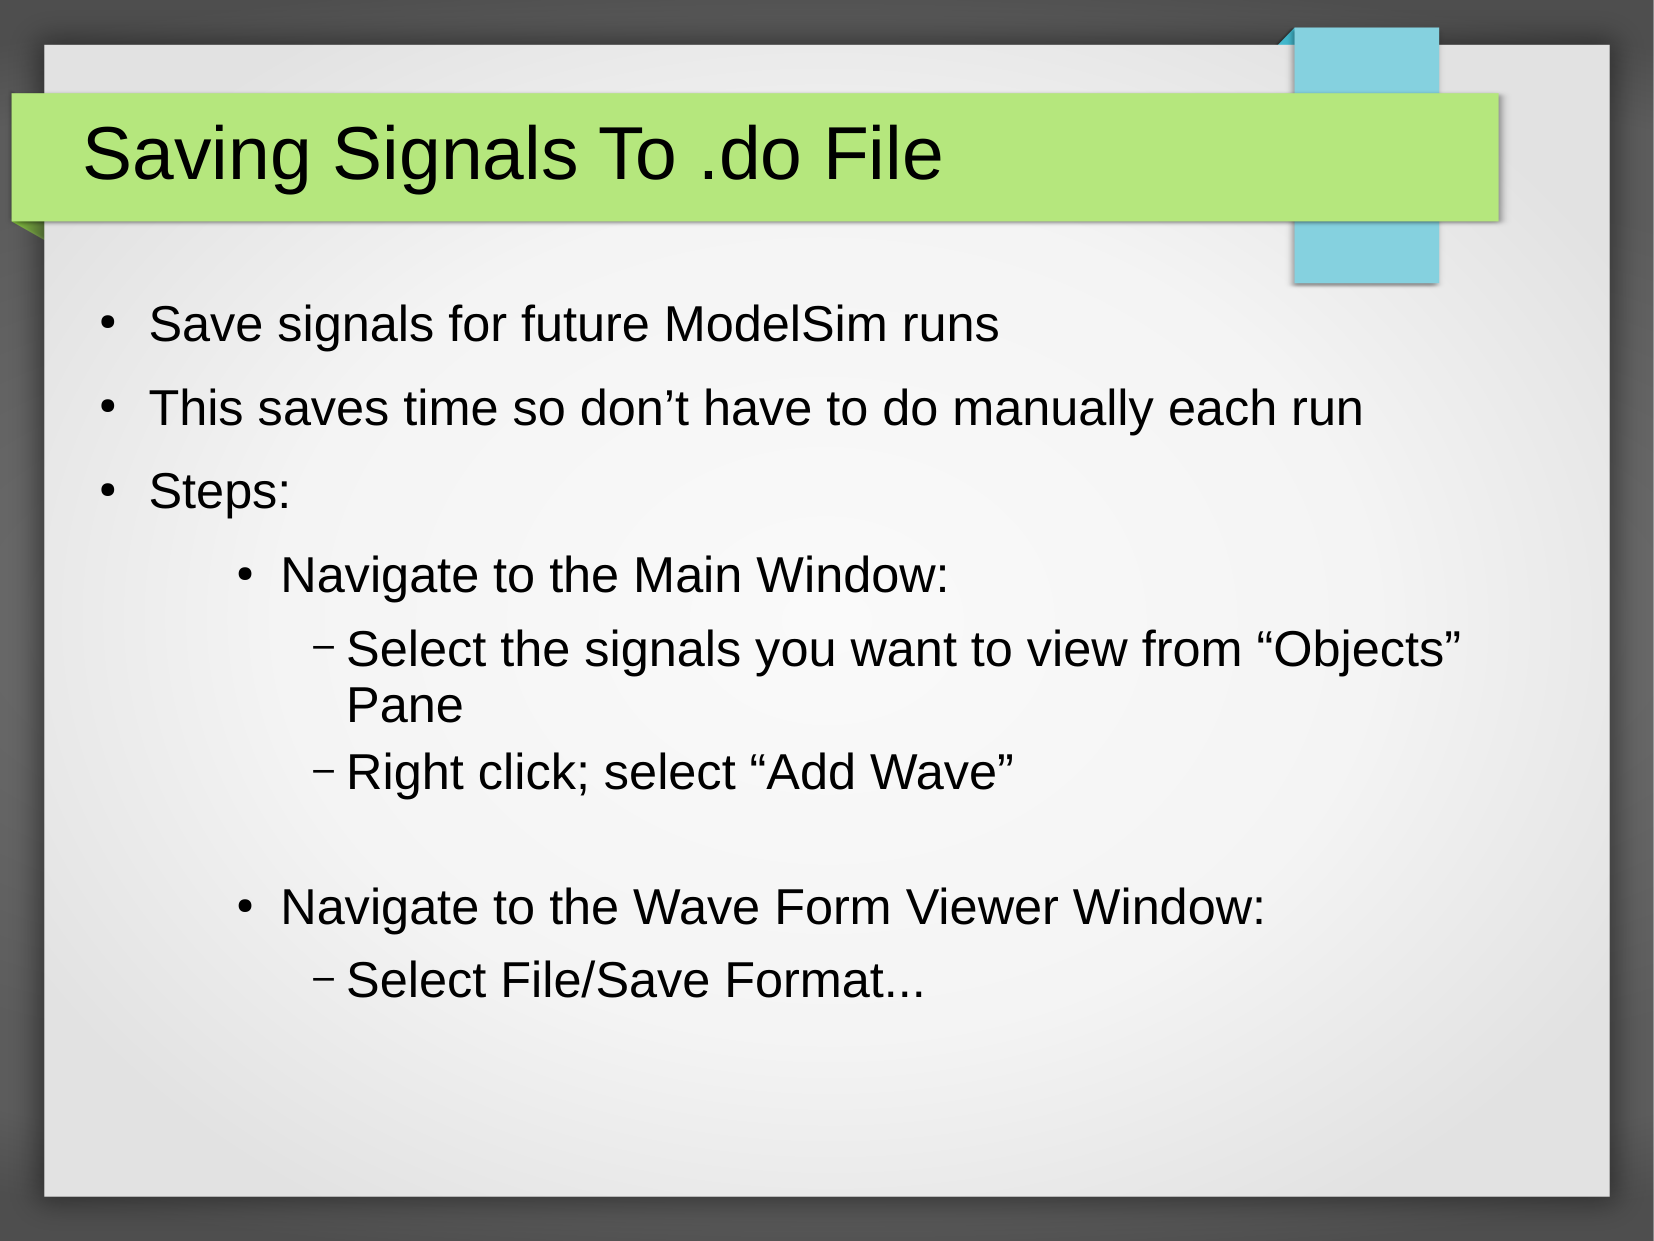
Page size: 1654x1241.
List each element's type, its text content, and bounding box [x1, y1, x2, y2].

list Save signals for future ModelSim runs This saves time so don’t have to do manually each run Steps: Navigate to the Main Window: Select the signals you want to view from “Objects” Pane Right click; select “Add Wave” Navigate to the Wave Form Viewer Window: Select File/Save Format... [82, 295, 1571, 1015]
picture [0, 0, 1654, 1241]
title Saving Signals To .do File [82, 94, 1264, 213]
